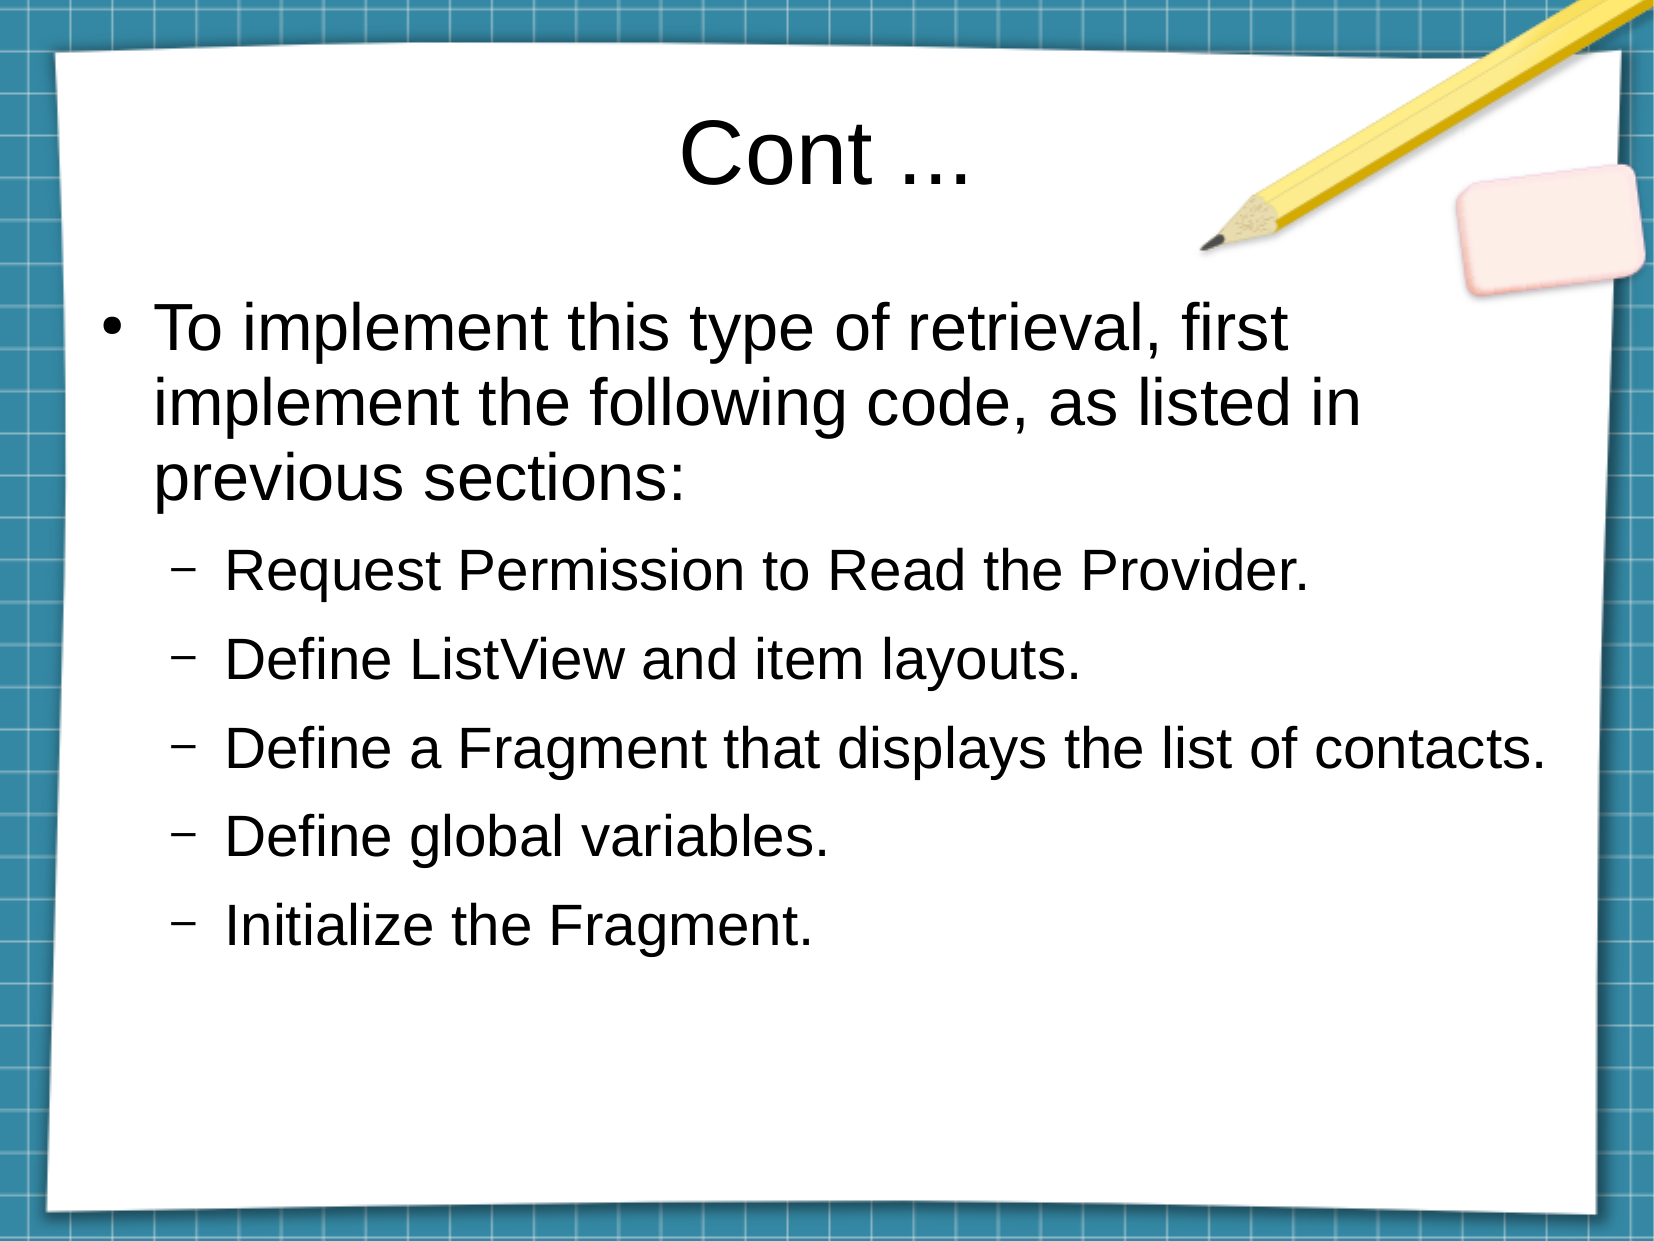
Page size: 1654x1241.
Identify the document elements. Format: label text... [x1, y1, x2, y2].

picture [0, 0, 1654, 1241]
title Cont ... [82, 49, 1571, 257]
list To implement this type of retrieval, first implement the following code, as listed in previous sections: Request Permission to Read the Provider. Define ListView and item layouts. Define a Fragment that displays the list of contacts. Define global variables. Initialize the Fragment. [82, 290, 1571, 1010]
